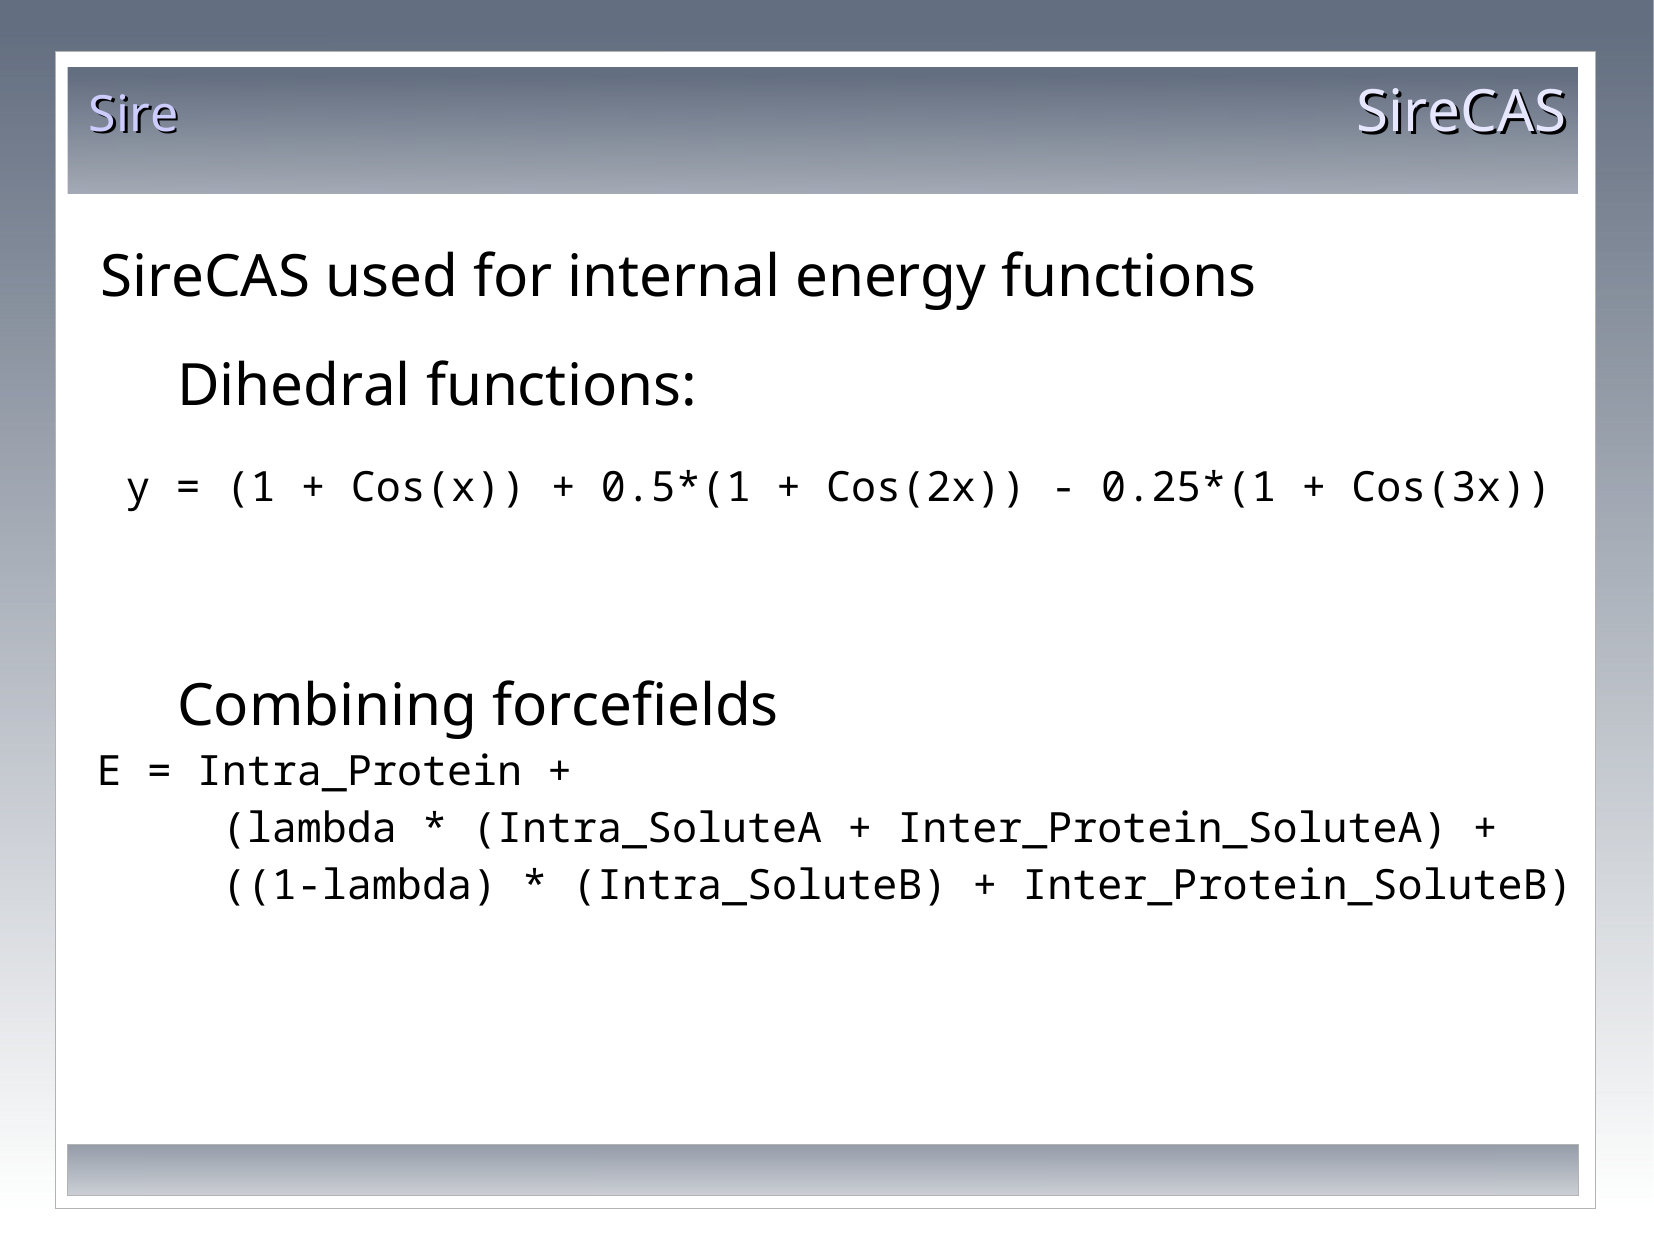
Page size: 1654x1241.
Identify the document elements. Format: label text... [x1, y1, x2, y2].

text_box y = (1 + Cos(x)) + 0.5*(1 + Cos(2x)) - 0.25*(1 + Cos(3x)) [110, 449, 1626, 549]
picture [67, 67, 1578, 194]
list SireCAS used for internal energy functions Dihedral functions: Combining forcefields [82, 234, 1571, 733]
list SireCAS used for internal energy functions Dihedral functions: Combining forcefields [82, 894, 1571, 1119]
text_box E = Intra_Protein + (lambda * (Intra_SoluteA + Inter_Protein_SoluteA) + ((1-lambda) * (Intra_SoluteB) + Inter_Protein_SoluteB) [82, 733, 1654, 894]
picture [0, 0, 1654, 1241]
title SireCAS [567, 68, 1567, 196]
picture [68, 1145, 1578, 1195]
